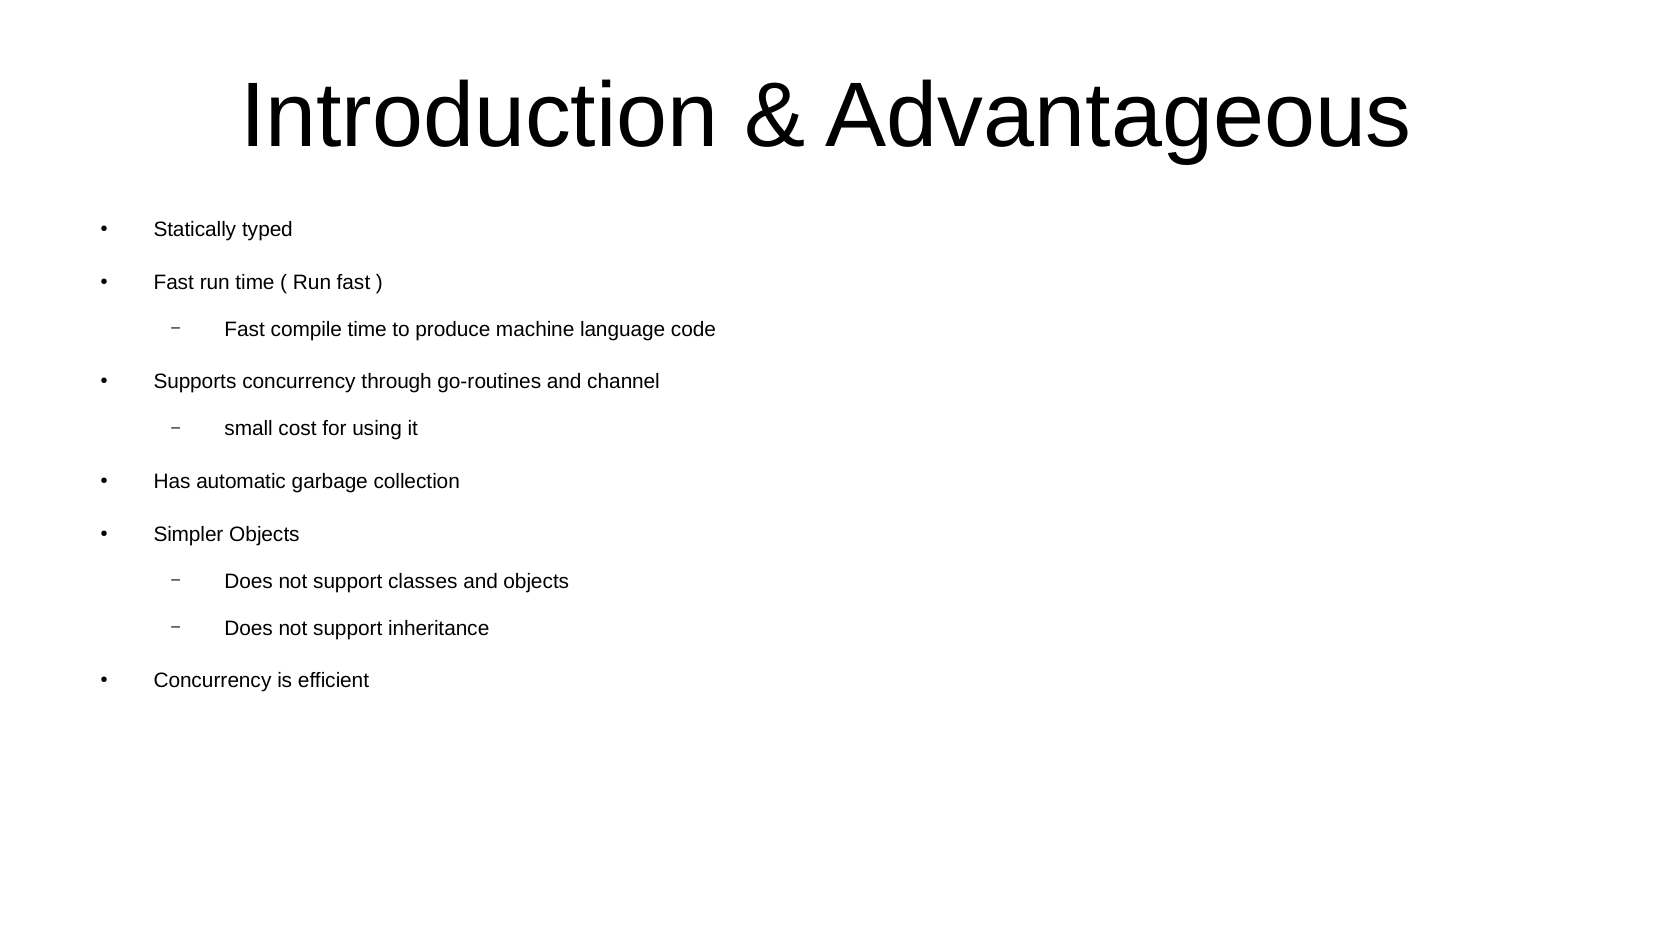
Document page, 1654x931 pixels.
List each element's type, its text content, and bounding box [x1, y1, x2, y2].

list Statically typed Fast run time ( Run fast ) Fast compile time to produce machine language code Supports concurrency through go-routines and channel small cost for using it Has automatic garbage collection Simpler Objects Does not support classes and objects Does not support inheritance Concurrency is efficient [82, 217, 1571, 758]
title Introduction & Advantageous [82, 37, 1571, 193]
